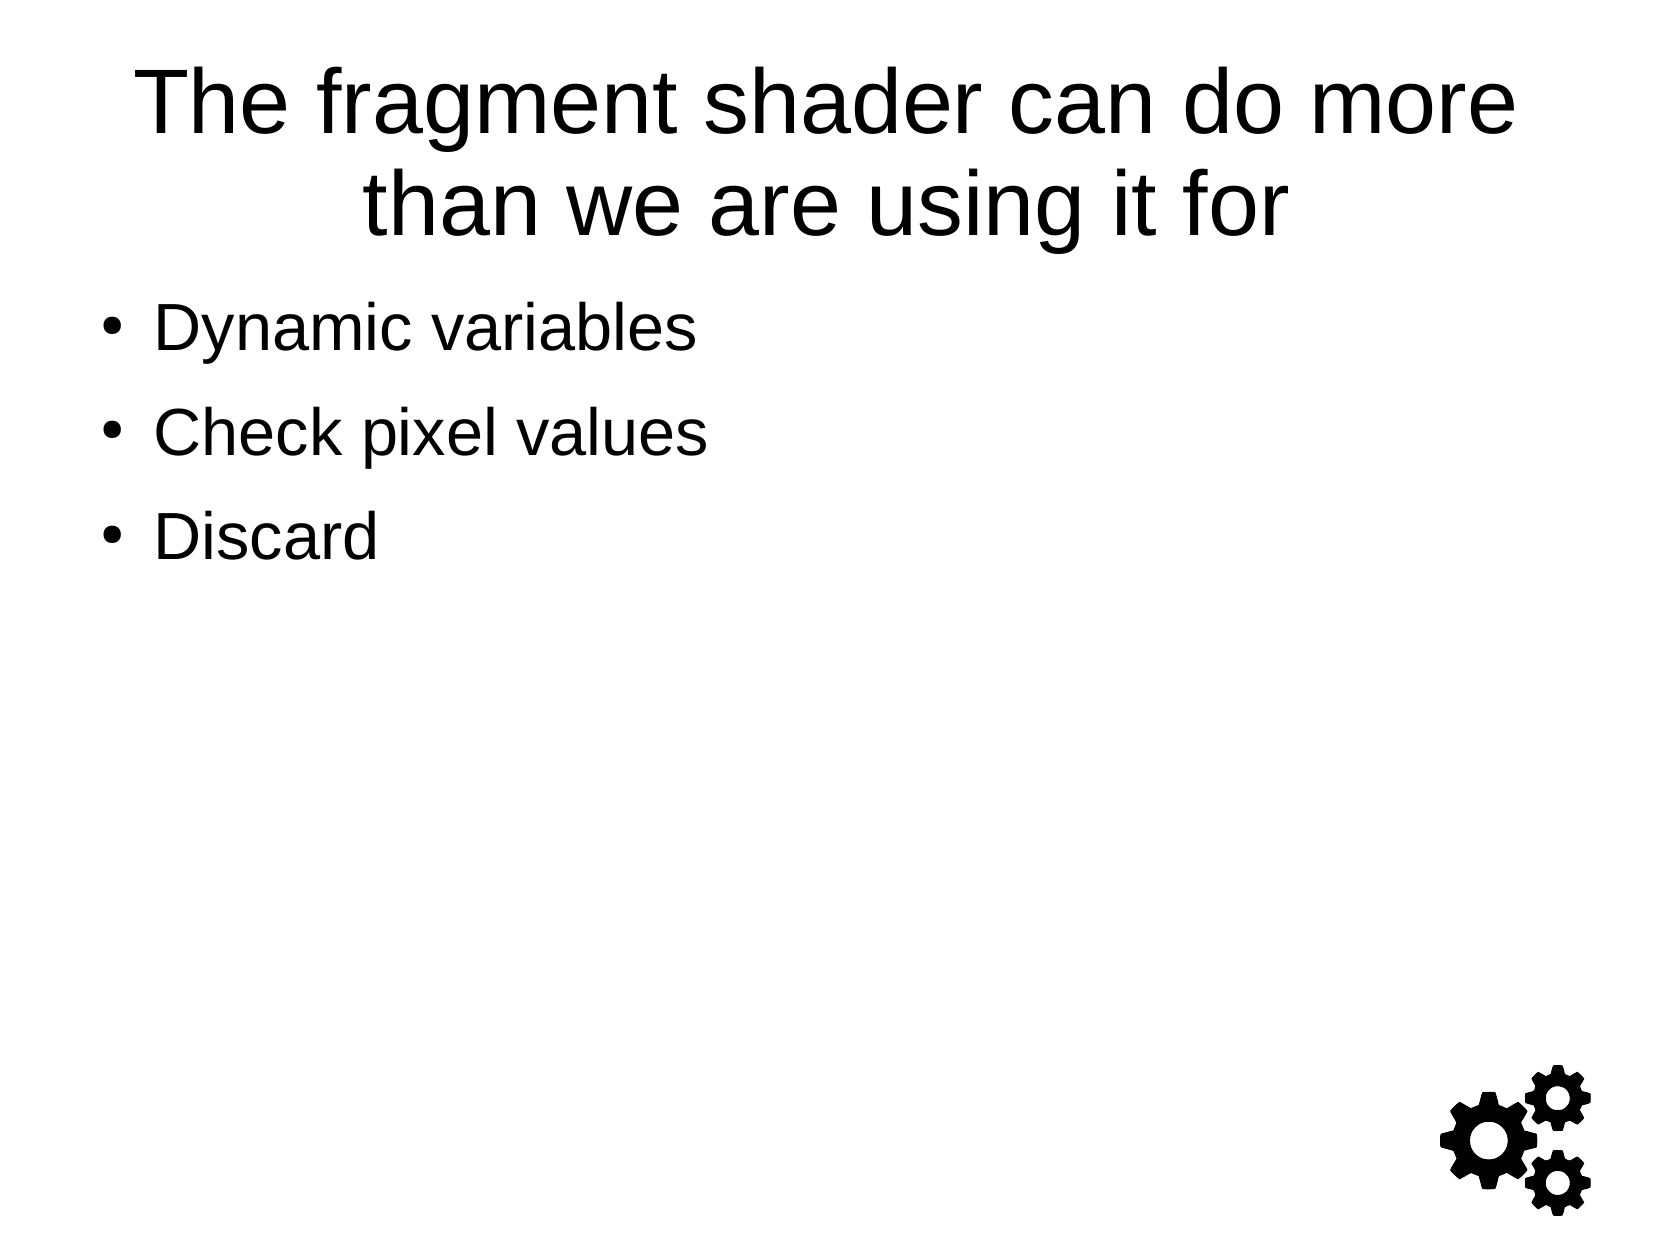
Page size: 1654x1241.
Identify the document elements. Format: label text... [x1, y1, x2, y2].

title The fragment shader can do more than we are using it for [82, 49, 1571, 257]
picture [1440, 1065, 1591, 1216]
list Dynamic variables Check pixel values Discard [82, 290, 1571, 1010]
